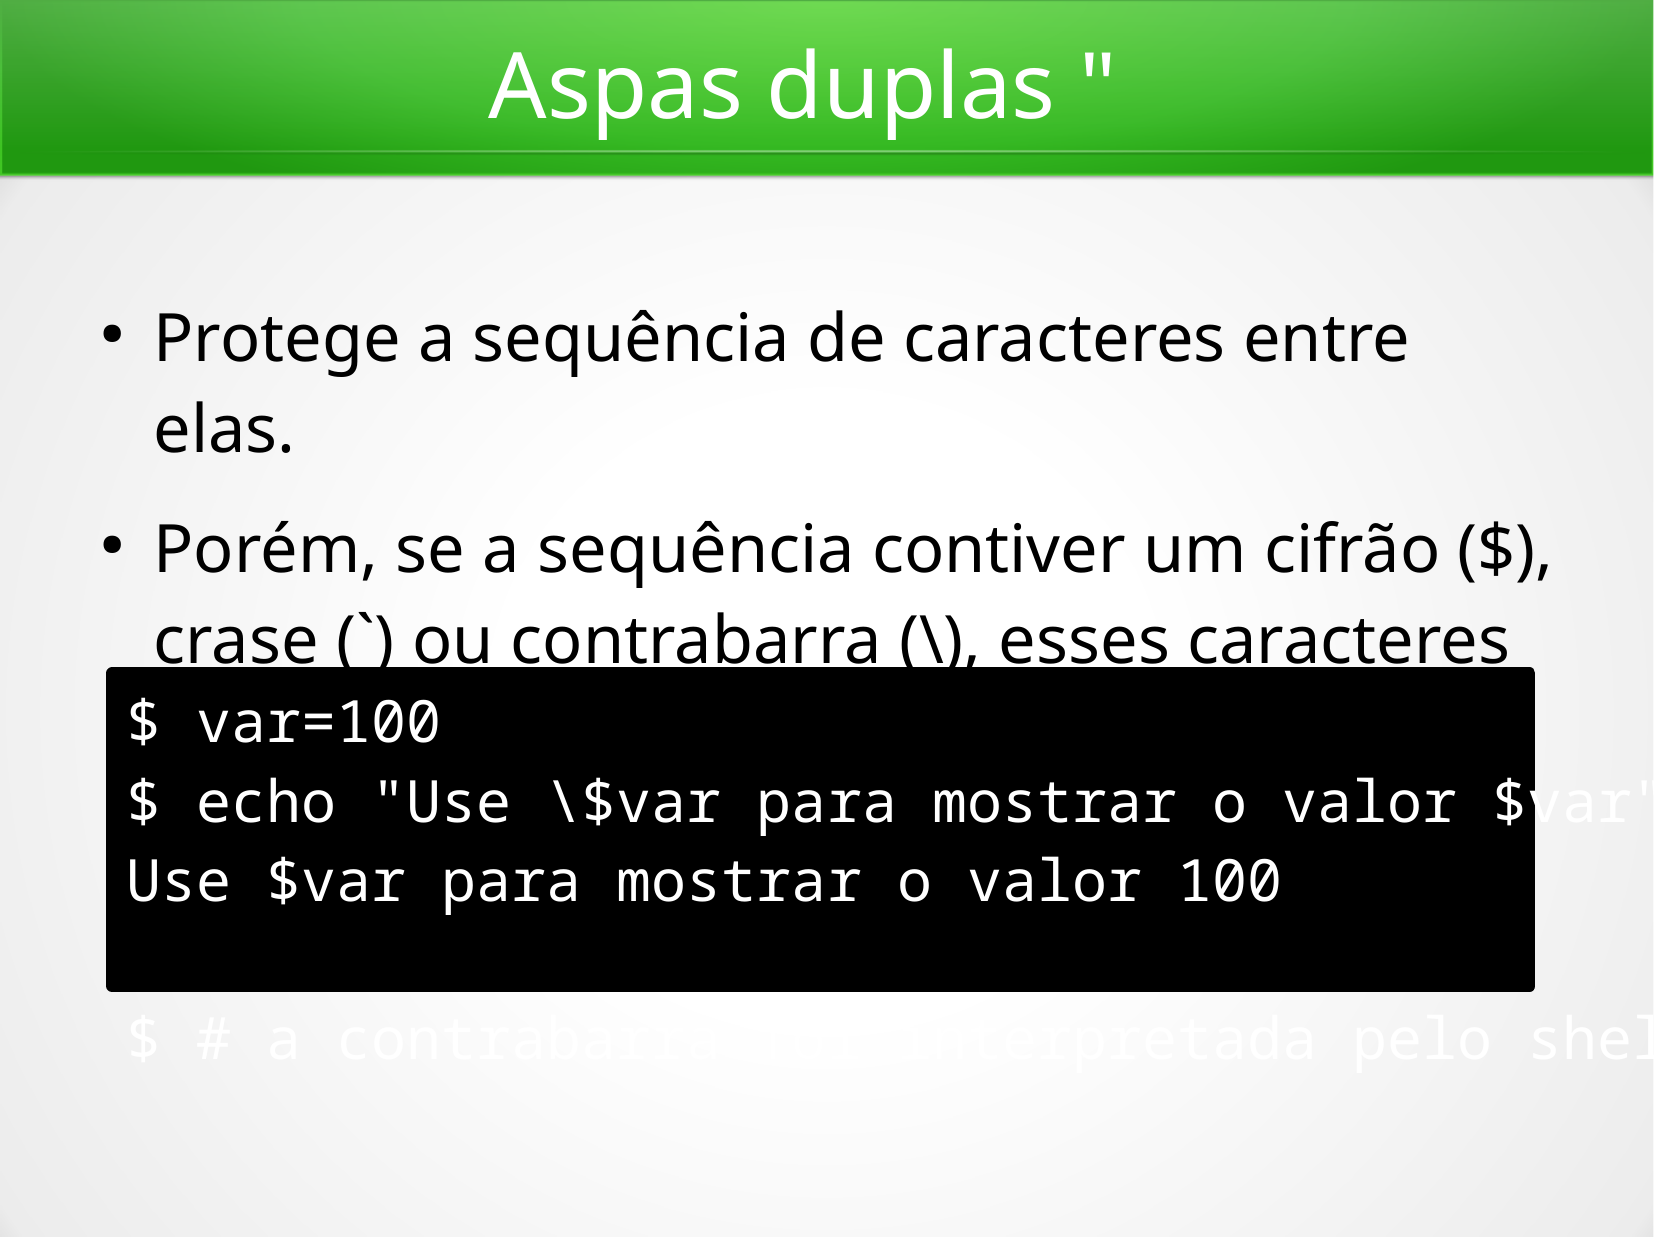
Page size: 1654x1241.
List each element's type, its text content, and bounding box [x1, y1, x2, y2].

title Aspas duplas " [82, 11, 1571, 154]
text_box $ var=100 $ echo "Use \$var para mostrar o valor $var" Use $var para mostrar o valor 100 $ # a contrabarra foi interpretada pelo shell [112, 673, 1530, 987]
list Protege a sequência de caracteres entre elas. Porém, se a sequência contiver um cifrão ($), crase (`) ou contrabarra (\), esses caracteres serão interpretados. [82, 290, 1571, 1010]
picture [0, 0, 1654, 1237]
